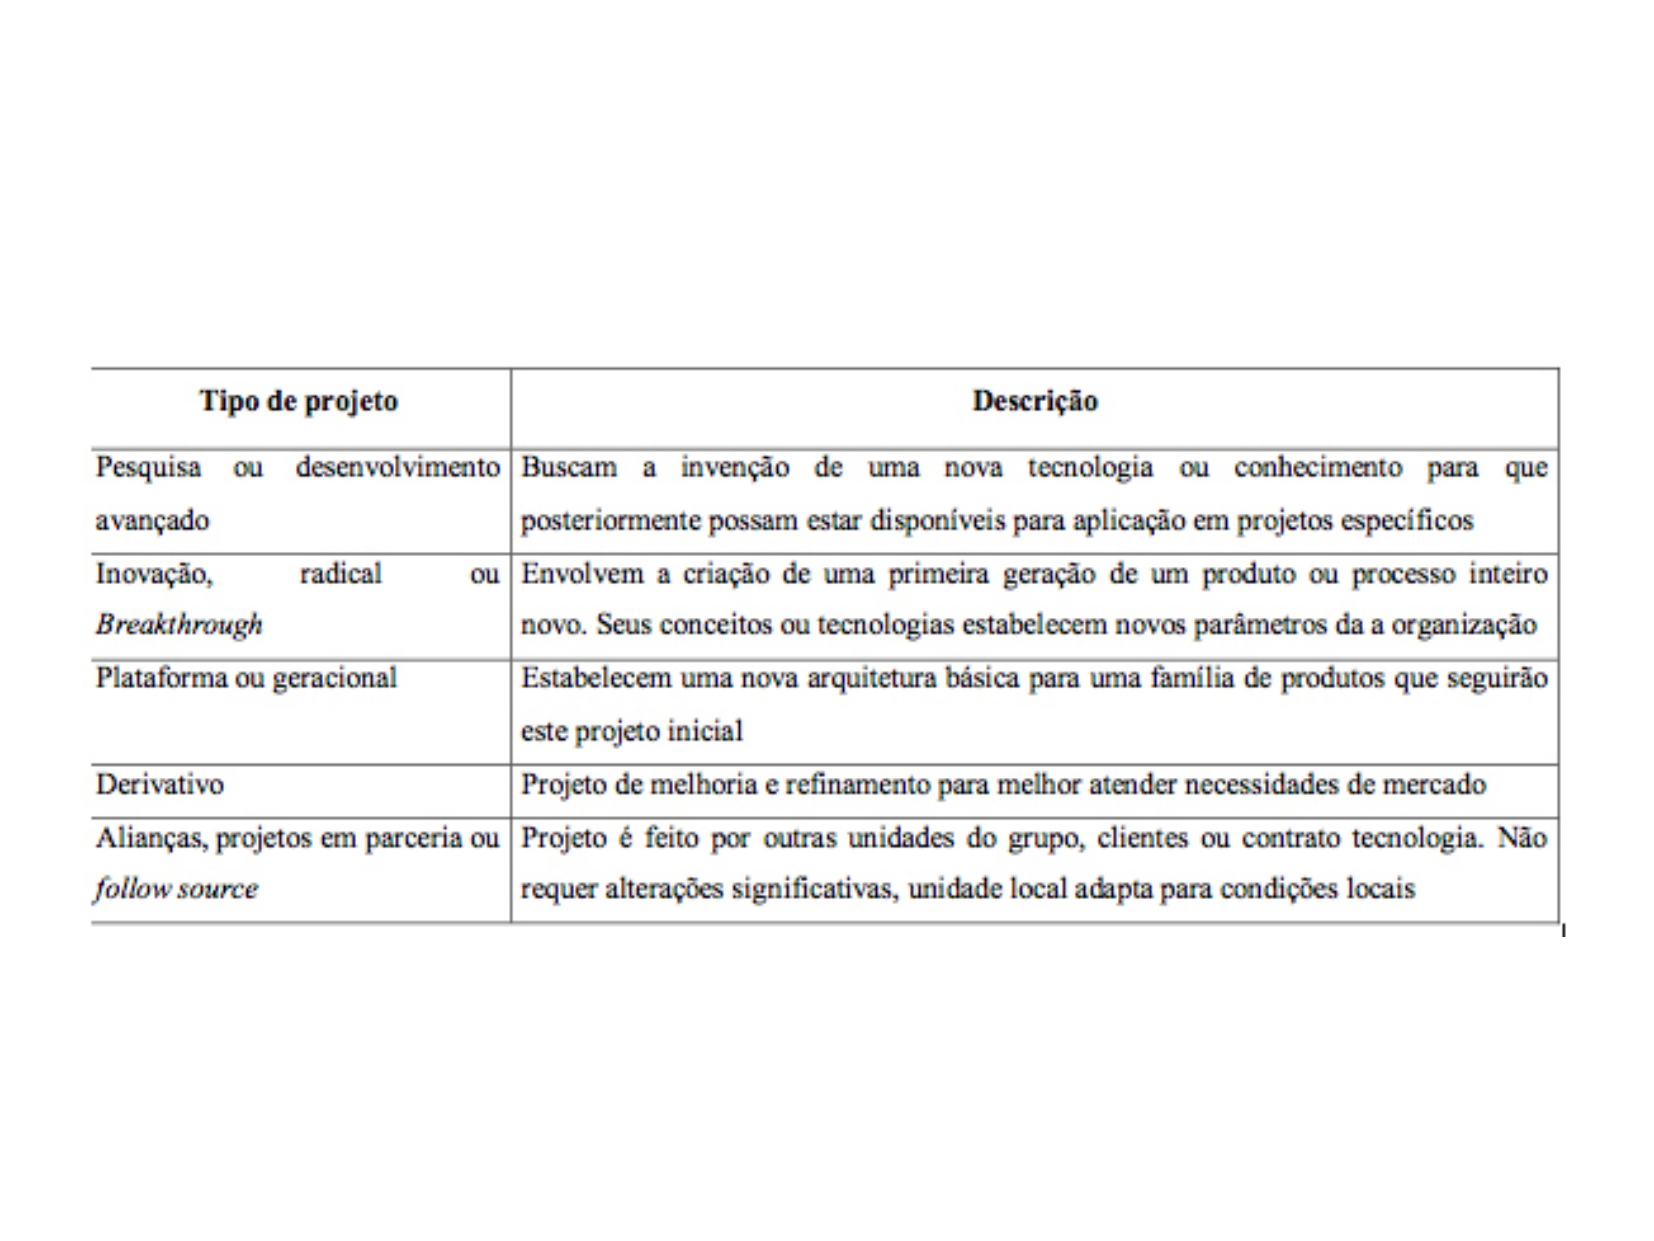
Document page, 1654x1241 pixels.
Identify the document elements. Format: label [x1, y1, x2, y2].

picture [82, 363, 1571, 937]
